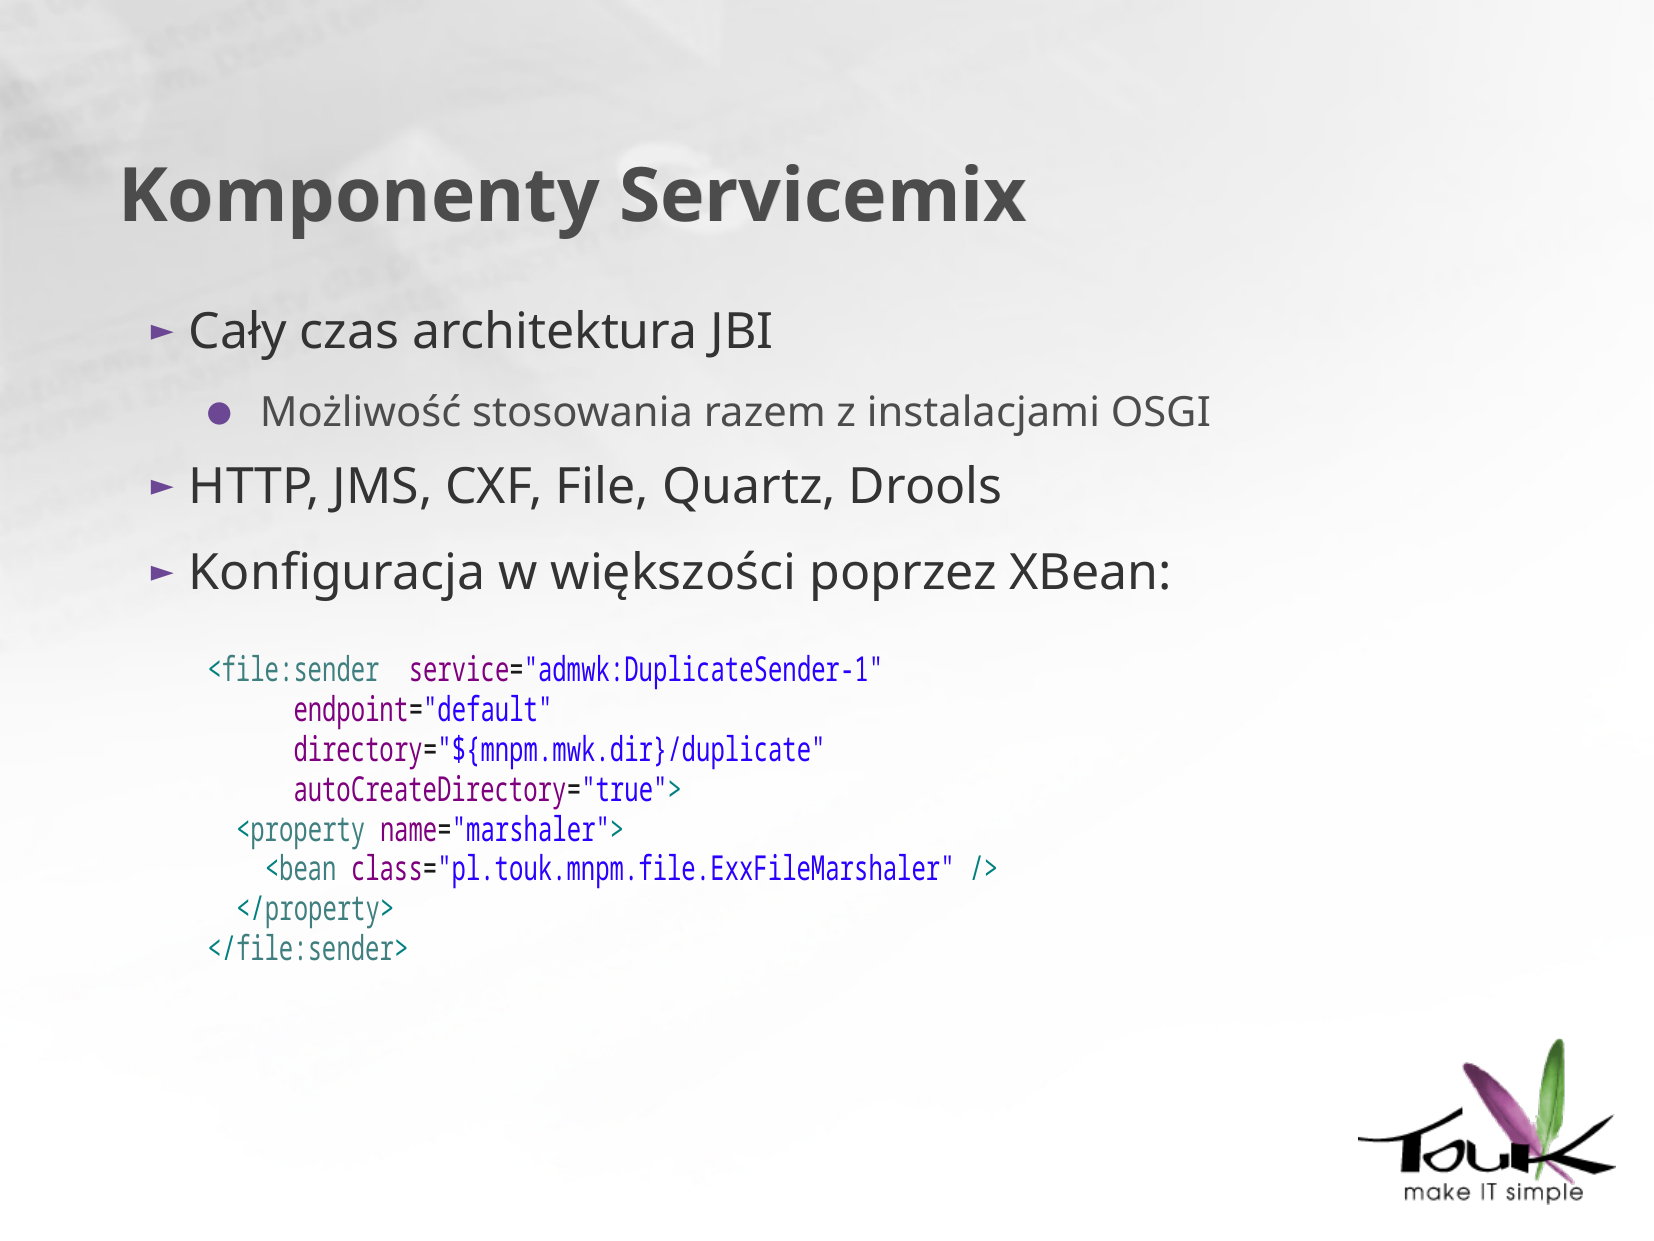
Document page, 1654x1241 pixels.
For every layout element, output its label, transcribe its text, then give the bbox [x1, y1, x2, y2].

chart [205, 649, 1359, 965]
list Cały czas architektura JBI Możliwość stosowania razem z instalacjami OSGI HTTP, JMS, CXF, File, Quartz, Drools Konfiguracja w większości poprzez XBean: [118, 295, 1536, 1100]
title Komponenty Servicemix [118, 125, 1536, 259]
picture [0, 0, 1654, 1241]
